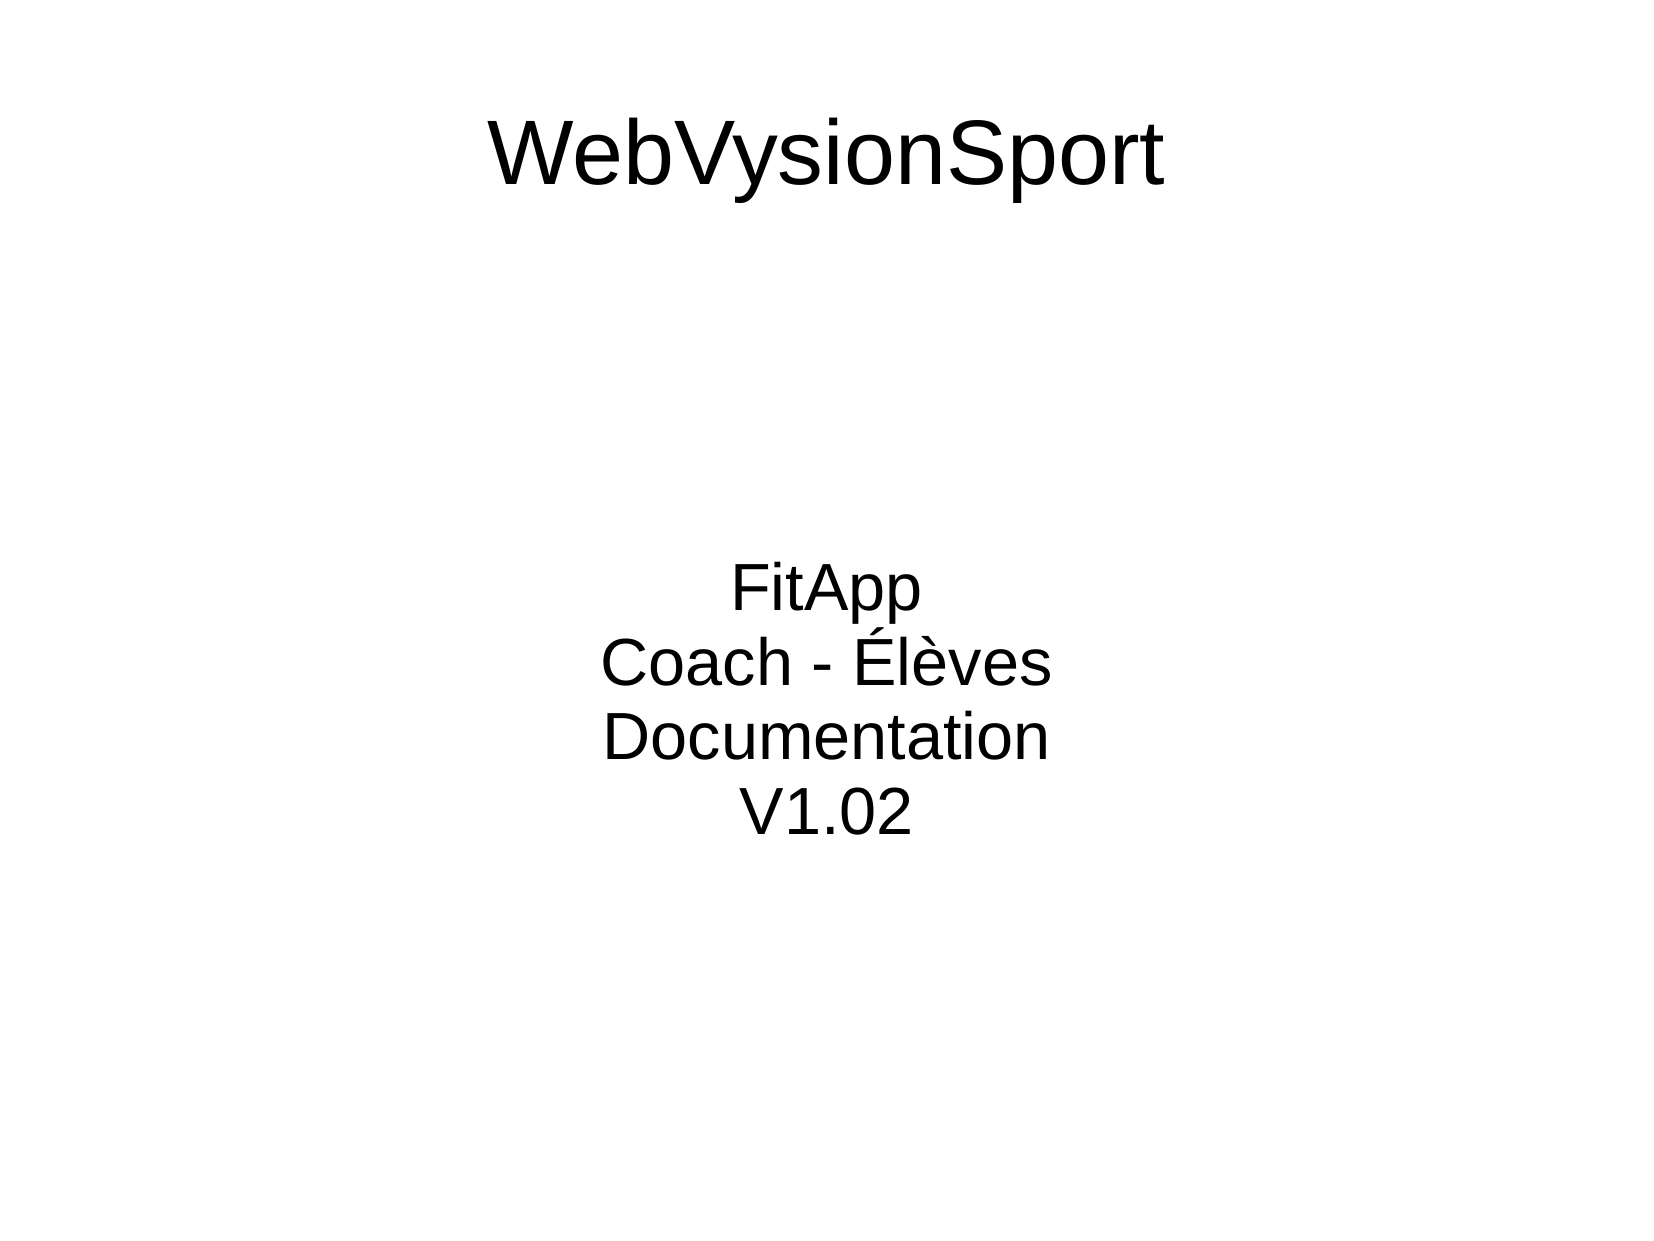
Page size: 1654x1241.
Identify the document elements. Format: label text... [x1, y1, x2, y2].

subtitle FitApp Coach - Élèves Documentation V1.02 [82, 290, 1571, 1109]
title WebVysionSport [82, 49, 1571, 257]
